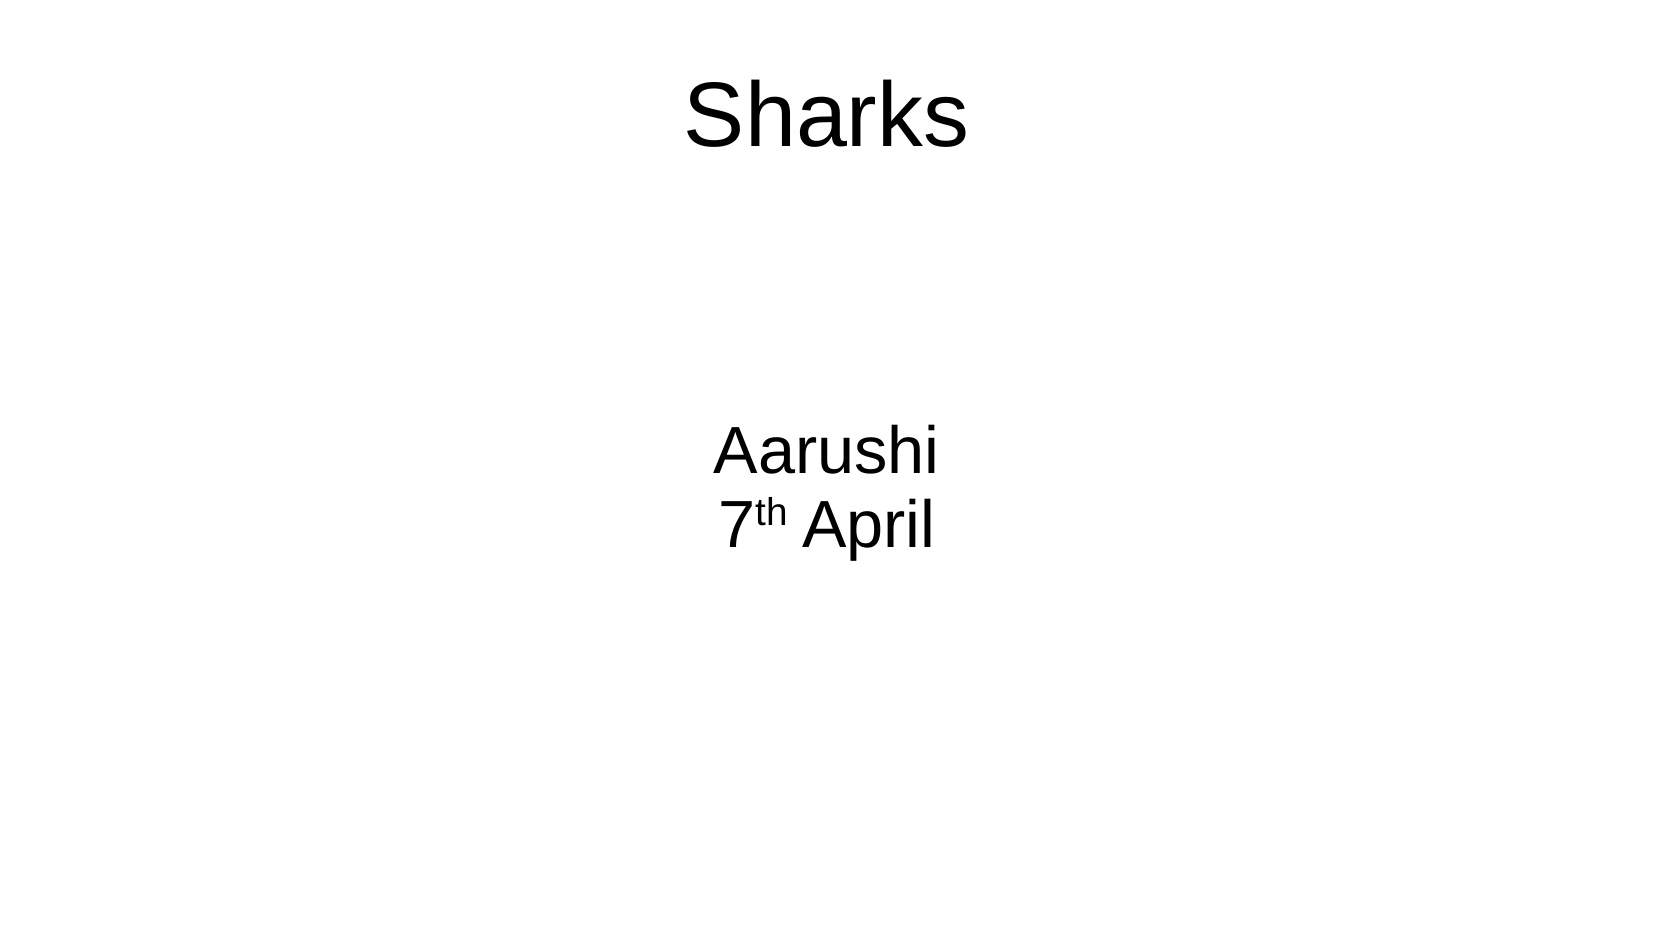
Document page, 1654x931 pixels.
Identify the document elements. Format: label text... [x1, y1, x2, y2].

title Sharks [82, 37, 1571, 193]
subtitle Aarushi 7th April [82, 217, 1571, 758]
